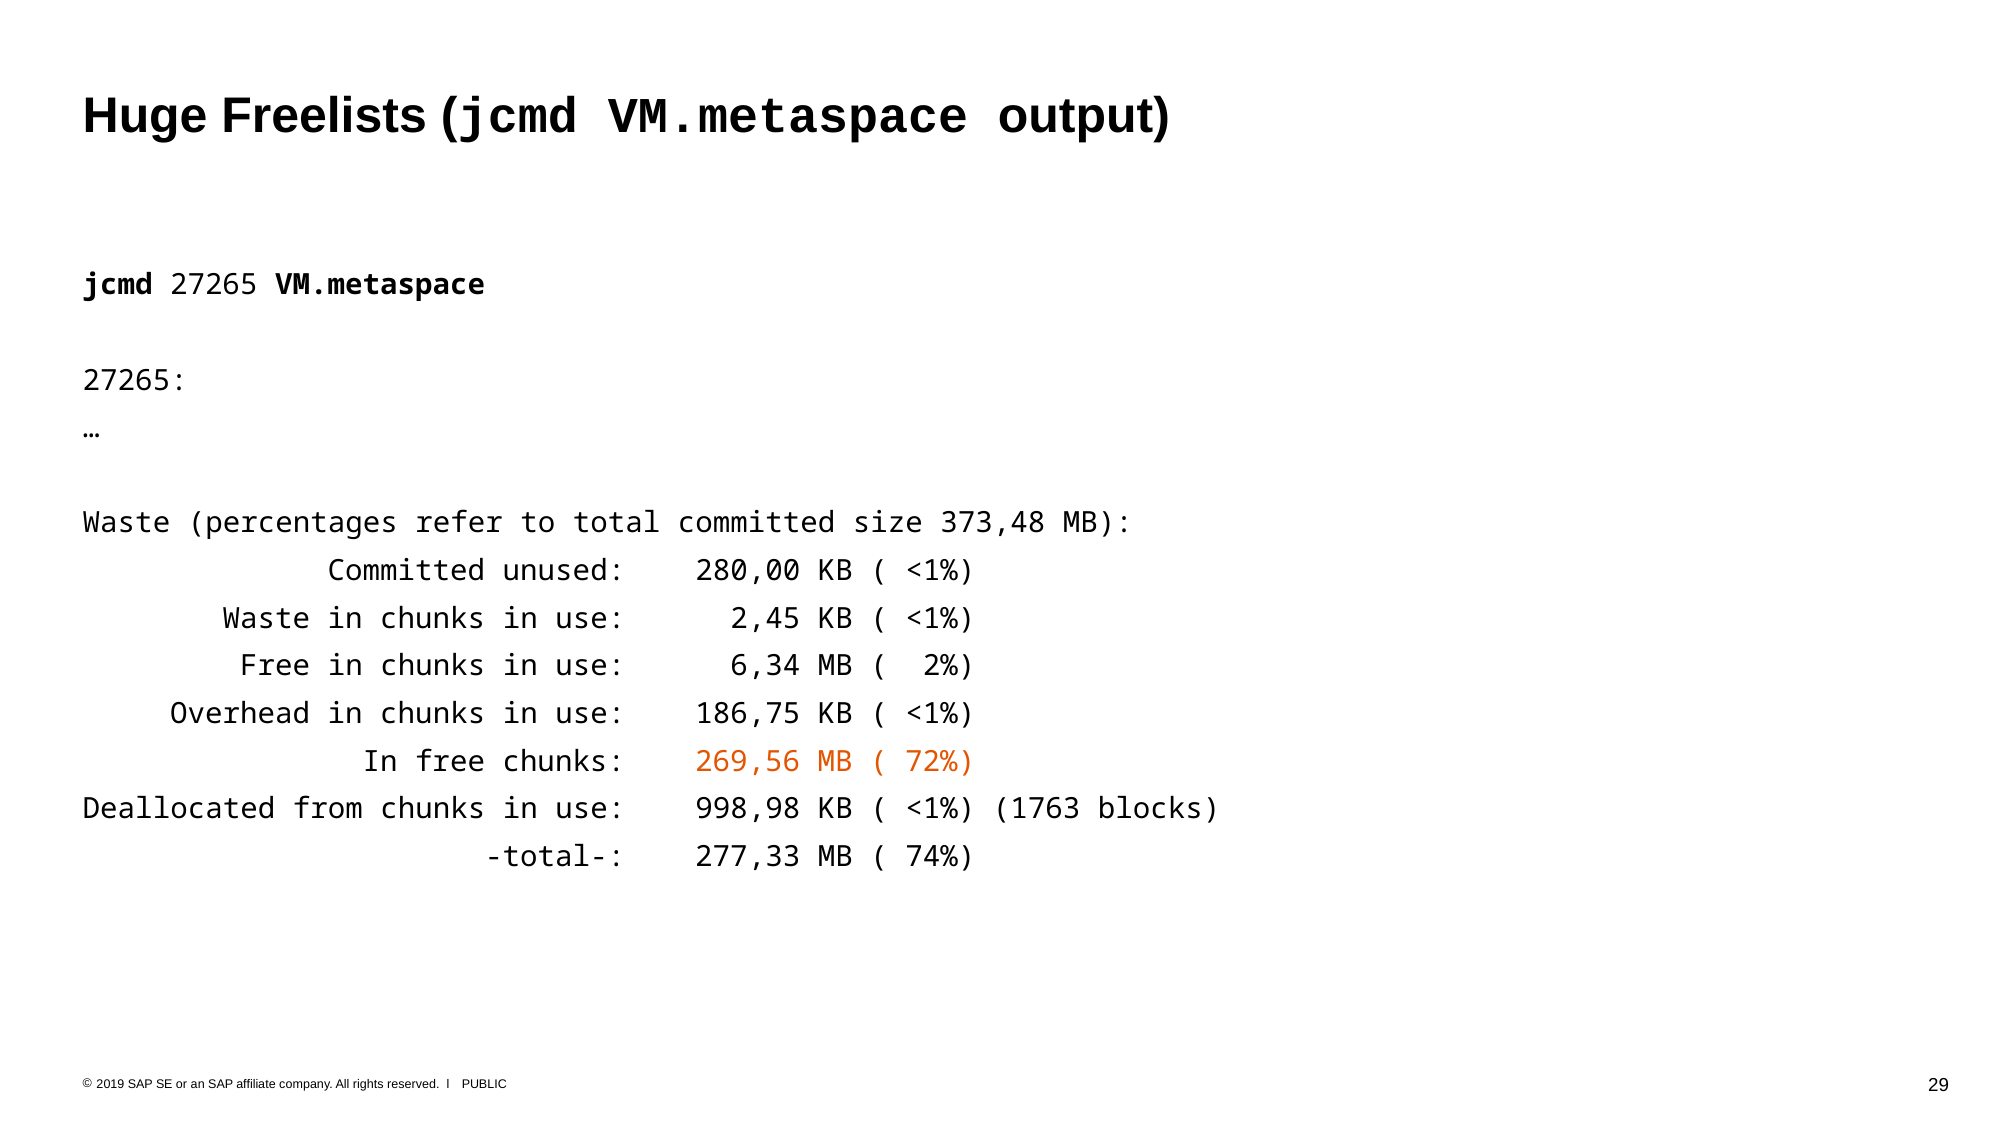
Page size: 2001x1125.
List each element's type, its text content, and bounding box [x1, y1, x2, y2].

title Huge Freelists (jcmd VM.metaspace output) [82, 82, 1918, 144]
list jcmd 27265 VM.metaspace 27265: … Waste (percentages refer to total committed size 373,48 MB): Committed unused: 280,00 KB ( <1%) Waste in chunks in use: 2,45 KB ( <1%) Free in chunks in use: 6,34 MB ( 2%) Overhead in chunks in use: 186,75 KB ( <1%) In free chunks: 269,56 MB ( 72%) Deallocated from chunks in use: 998,98 KB ( <1%) (1763 blocks) -total-: 277,33 MB ( 74%) [82, 265, 1918, 1040]
